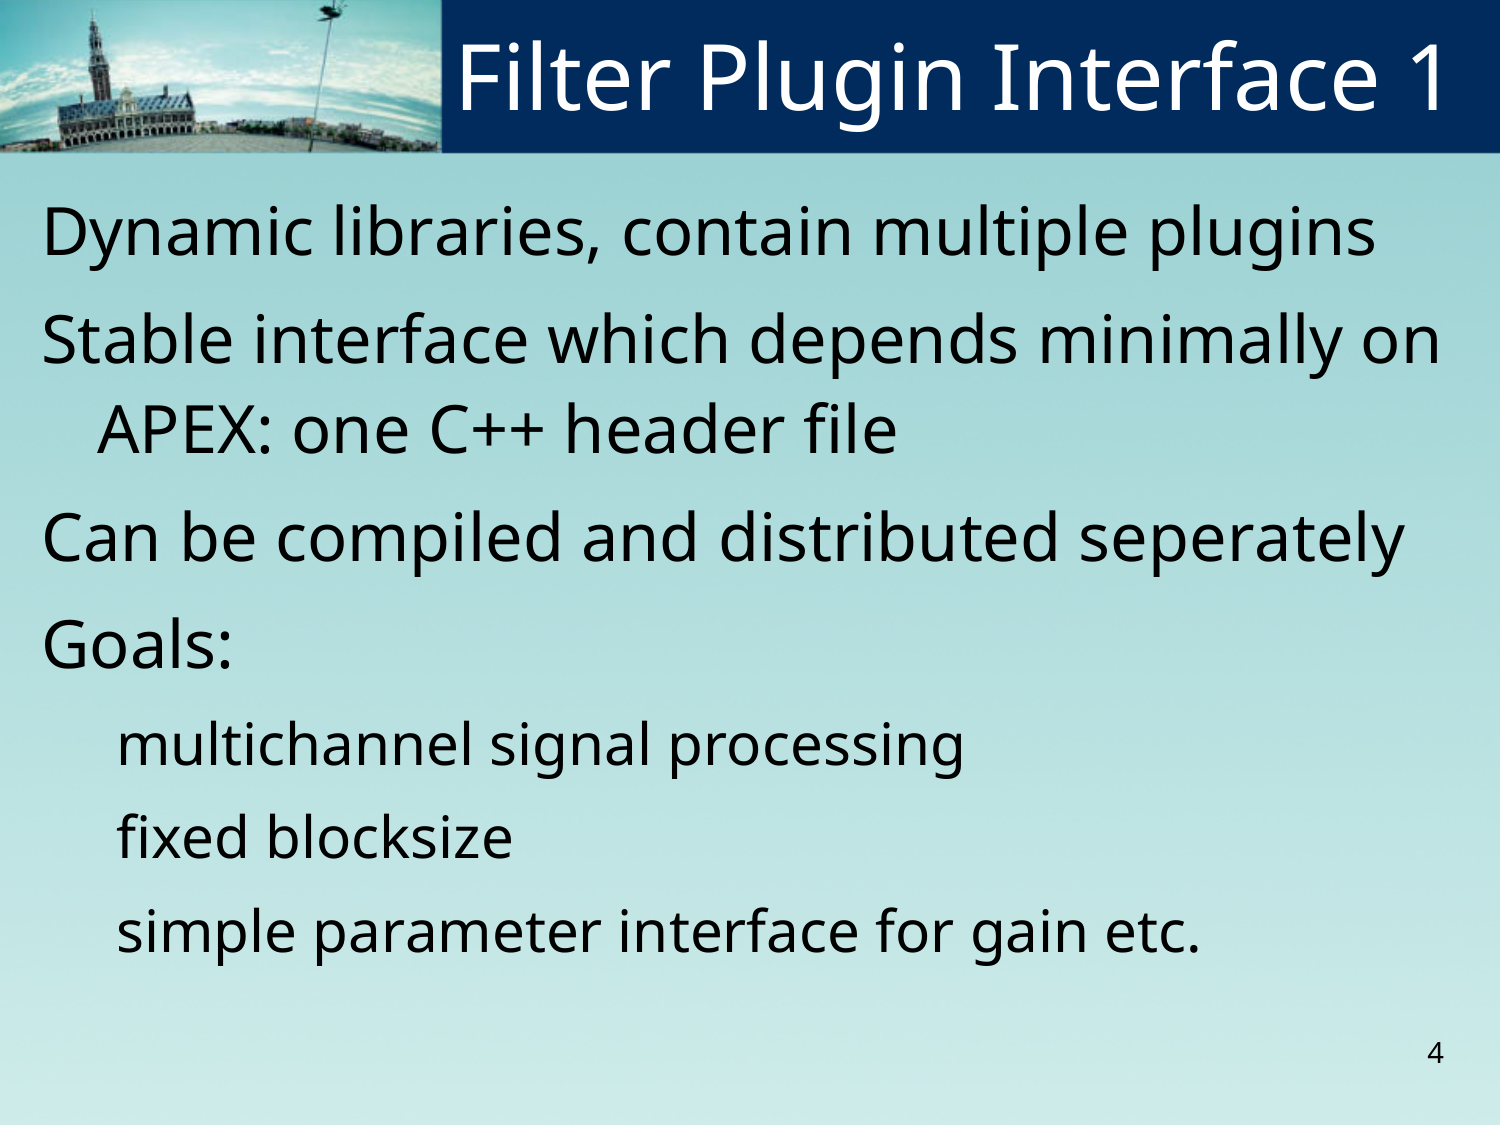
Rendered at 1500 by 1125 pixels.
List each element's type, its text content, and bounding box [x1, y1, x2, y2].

title Filter Plugin Interface 1 [454, 0, 1500, 193]
picture [0, 0, 1500, 1125]
list Dynamic libraries, contain multiple plugins Stable interface which depends minimally on APEX: one C++ header file Can be compiled and distributed seperately Goals: multichannel signal processing fixed blocksize simple parameter interface for gain etc. [41, 184, 1459, 1006]
